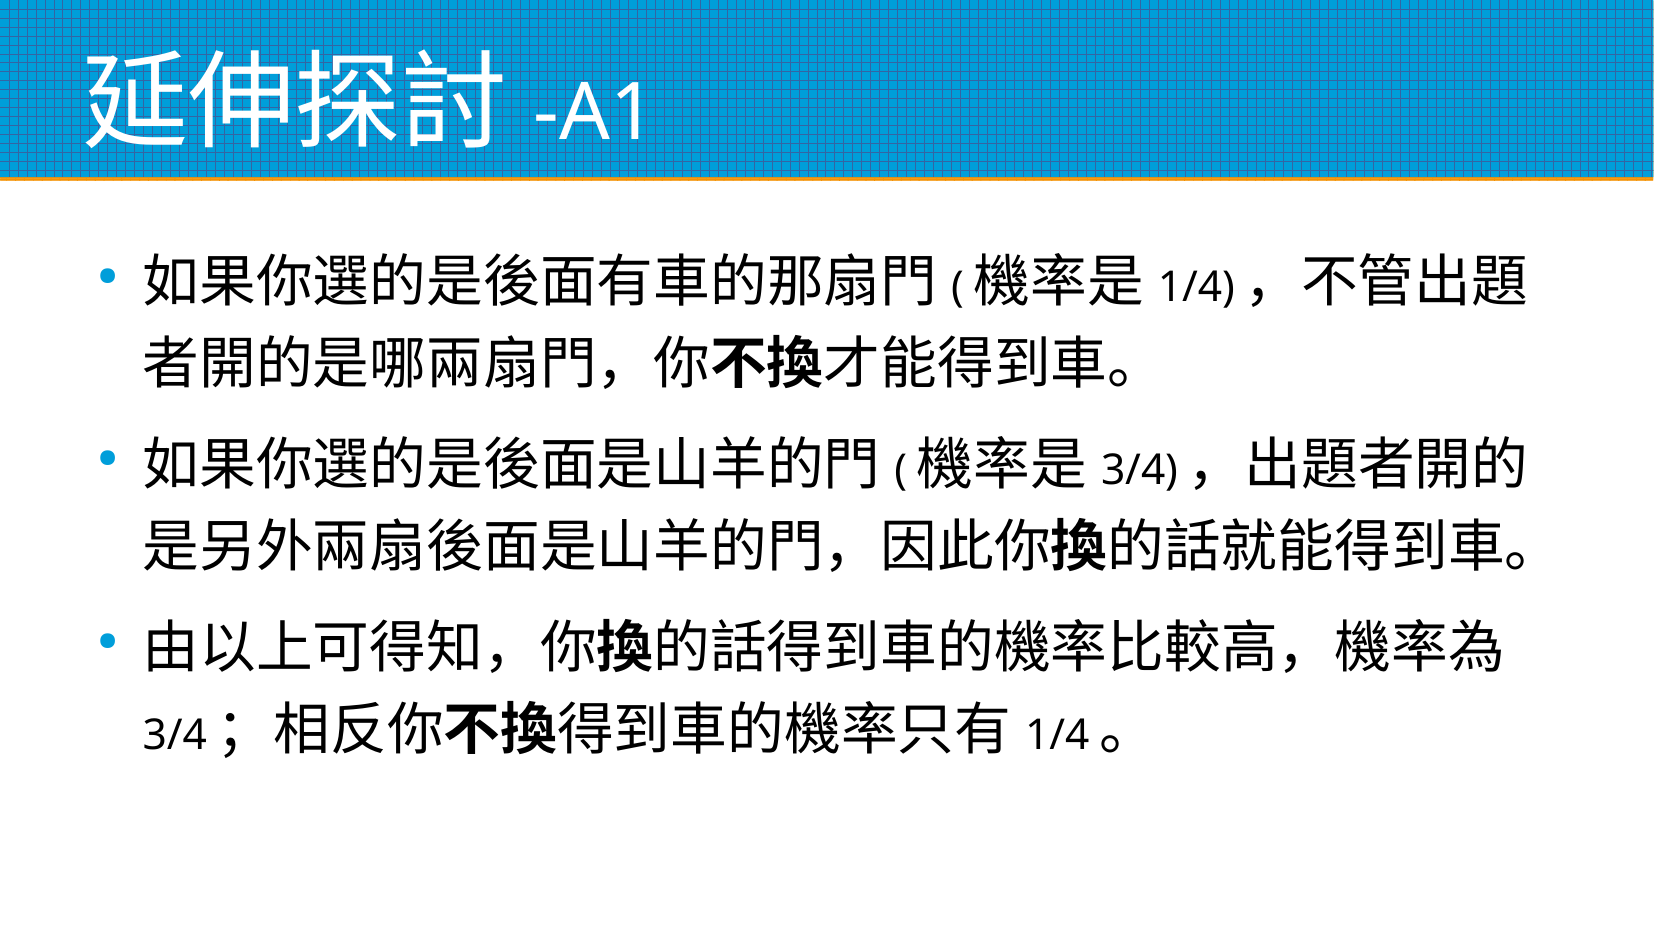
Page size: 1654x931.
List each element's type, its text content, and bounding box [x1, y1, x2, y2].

title 延伸探討-A1 [82, 14, 1571, 171]
list 如果你選的是後面有車的那扇門(機率是1/4)，不管出題者開的是哪兩扇門，你不換才能得到車。 如果你選的是後面是山羊的門(機率是3/4)，出題者開的是另外兩扇後面是山羊的門，因此你換的話就能得到車。 由以上可得知，你換的話得到車的機率比較高，機率為3/4；相反你不換得到車的機率只有1/4。 [82, 236, 1563, 811]
